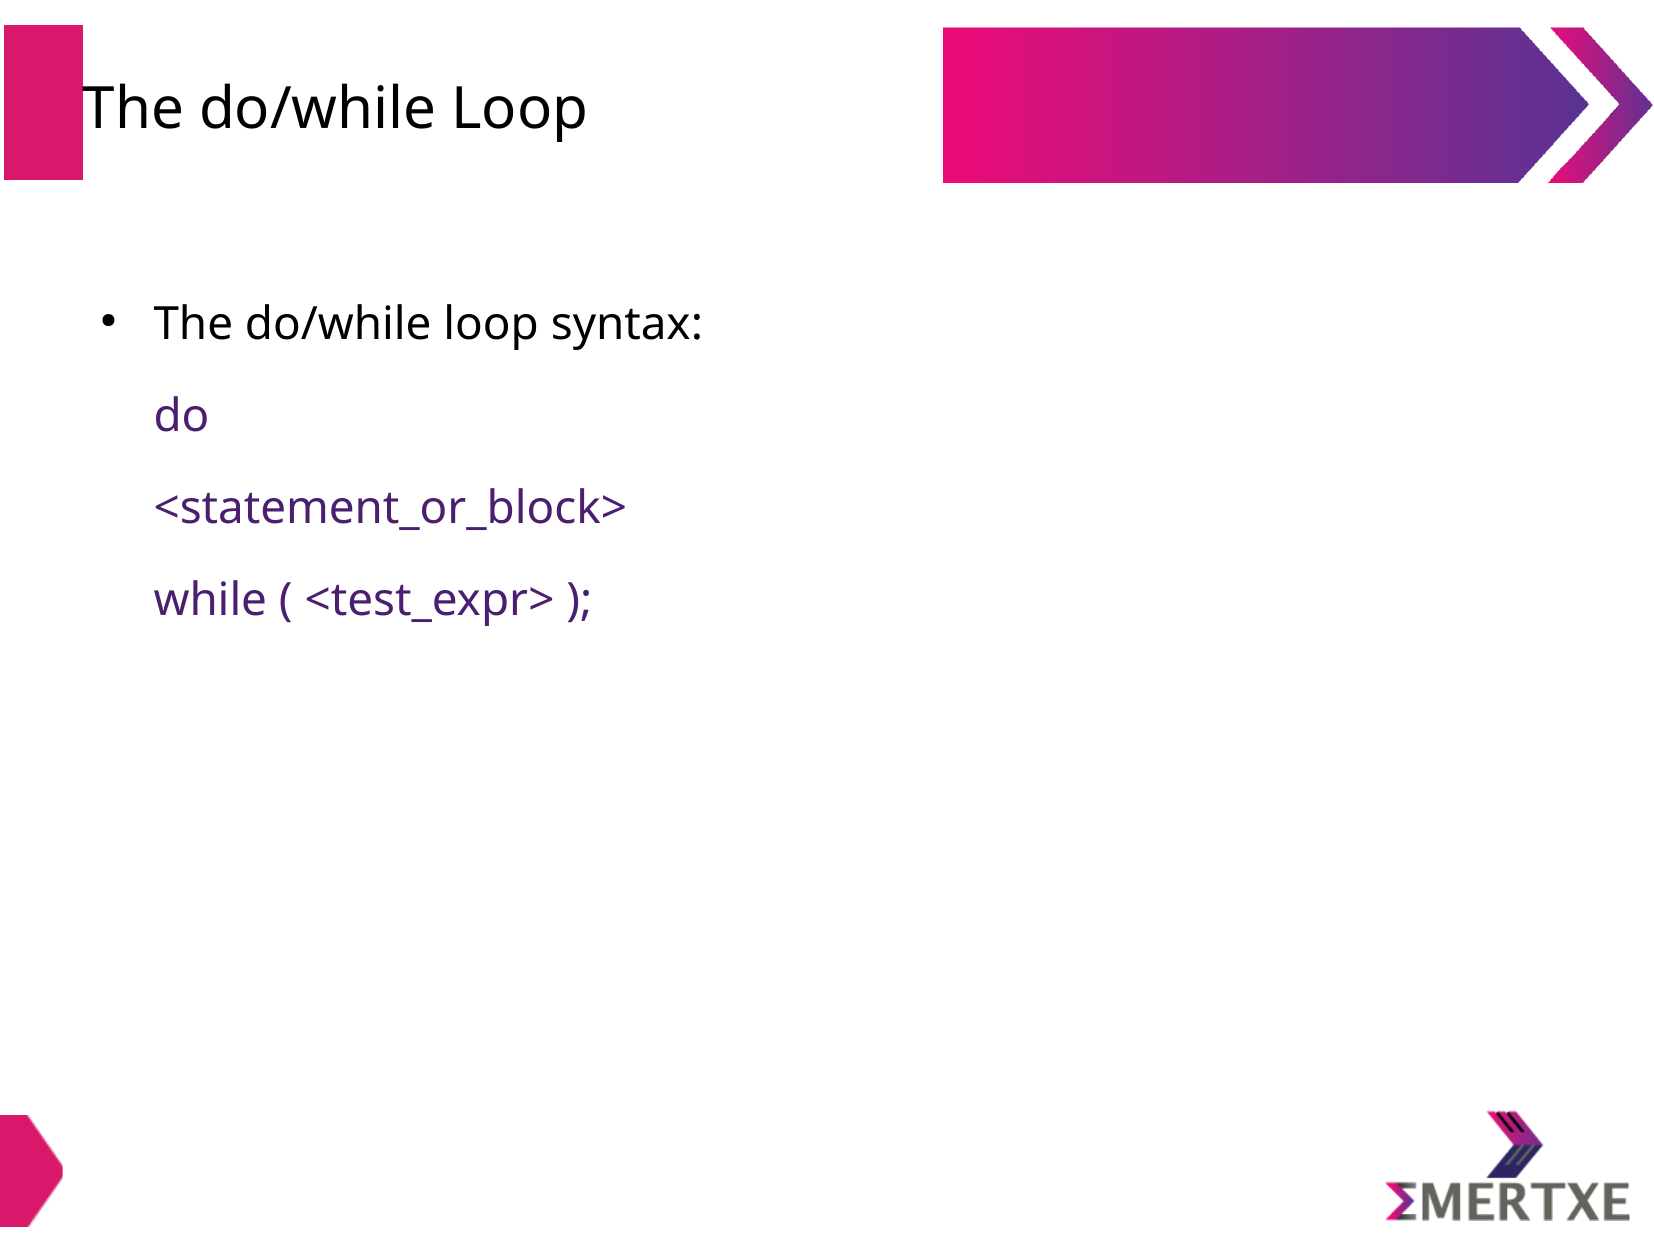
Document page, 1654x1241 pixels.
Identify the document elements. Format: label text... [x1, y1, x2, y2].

title The do/while Loop [82, 2, 1571, 210]
picture [1571, 27, 1653, 183]
list The do/while loop syntax: do <statement_or_block> while ( <test_expr> ); [82, 290, 1571, 1010]
picture [1385, 1107, 1631, 1221]
